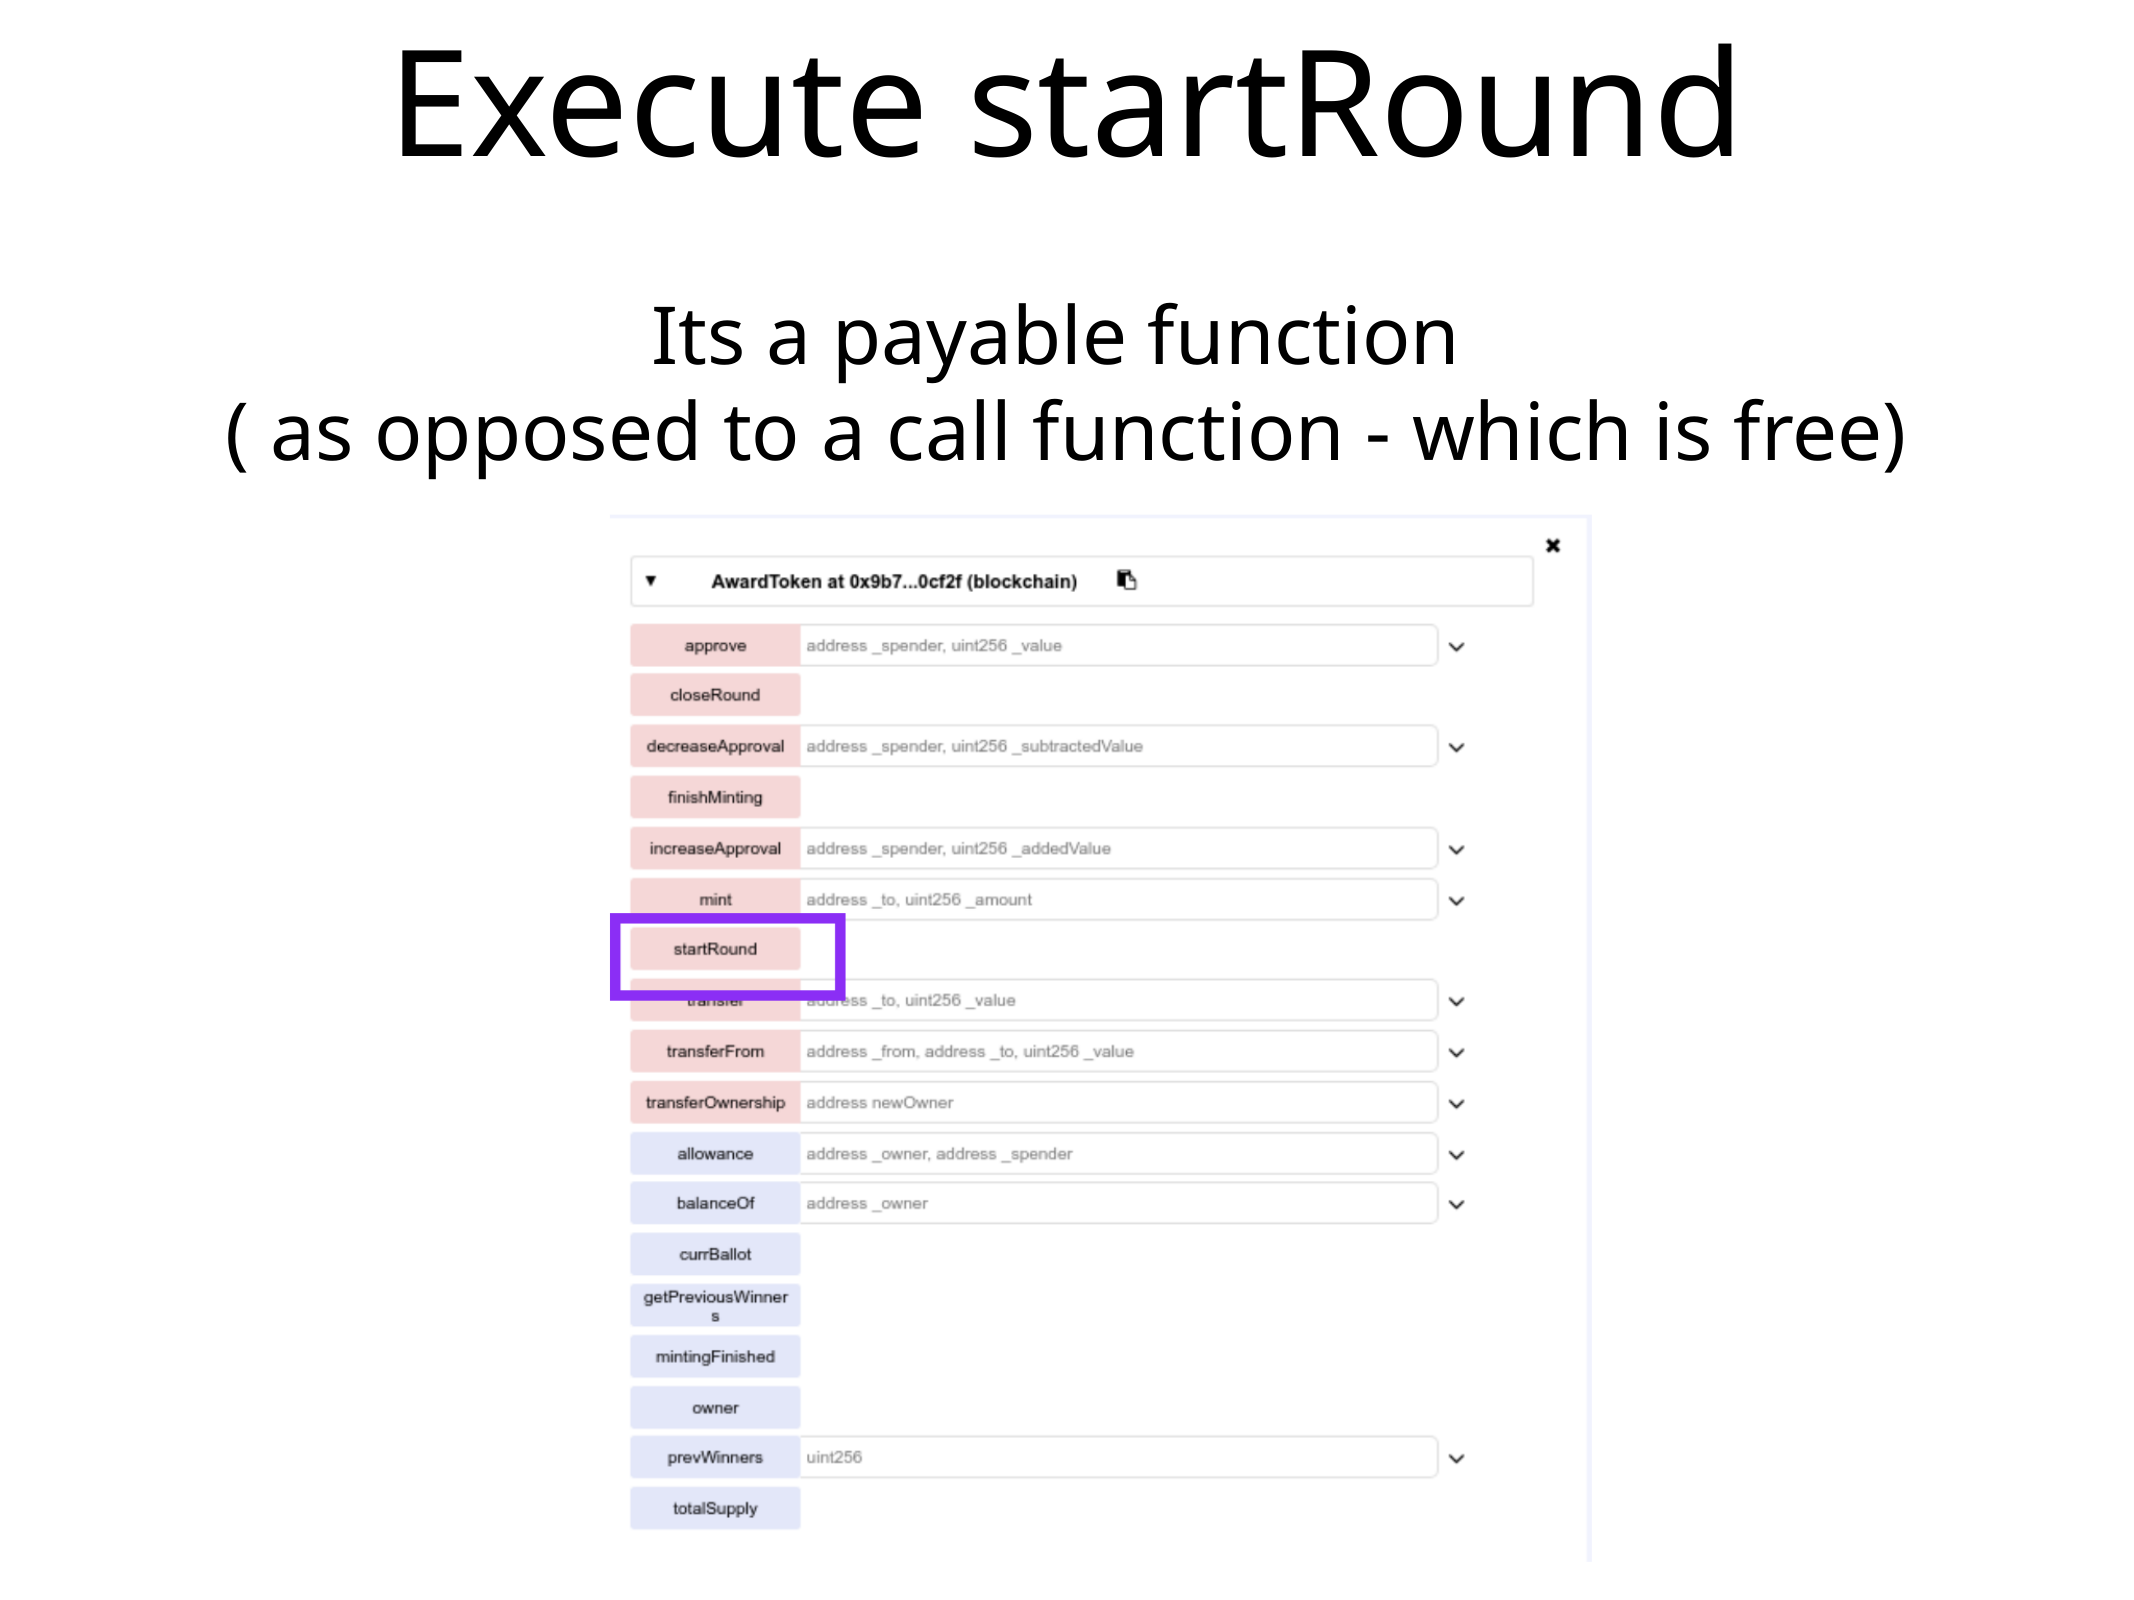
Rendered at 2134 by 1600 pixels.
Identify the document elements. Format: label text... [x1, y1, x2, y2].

subtitle Its a payable function ( as opposed to a call function - which is free) [112, 277, 2021, 558]
picture [585, 497, 1644, 1590]
title Execute startRound [69, 1, 2064, 181]
